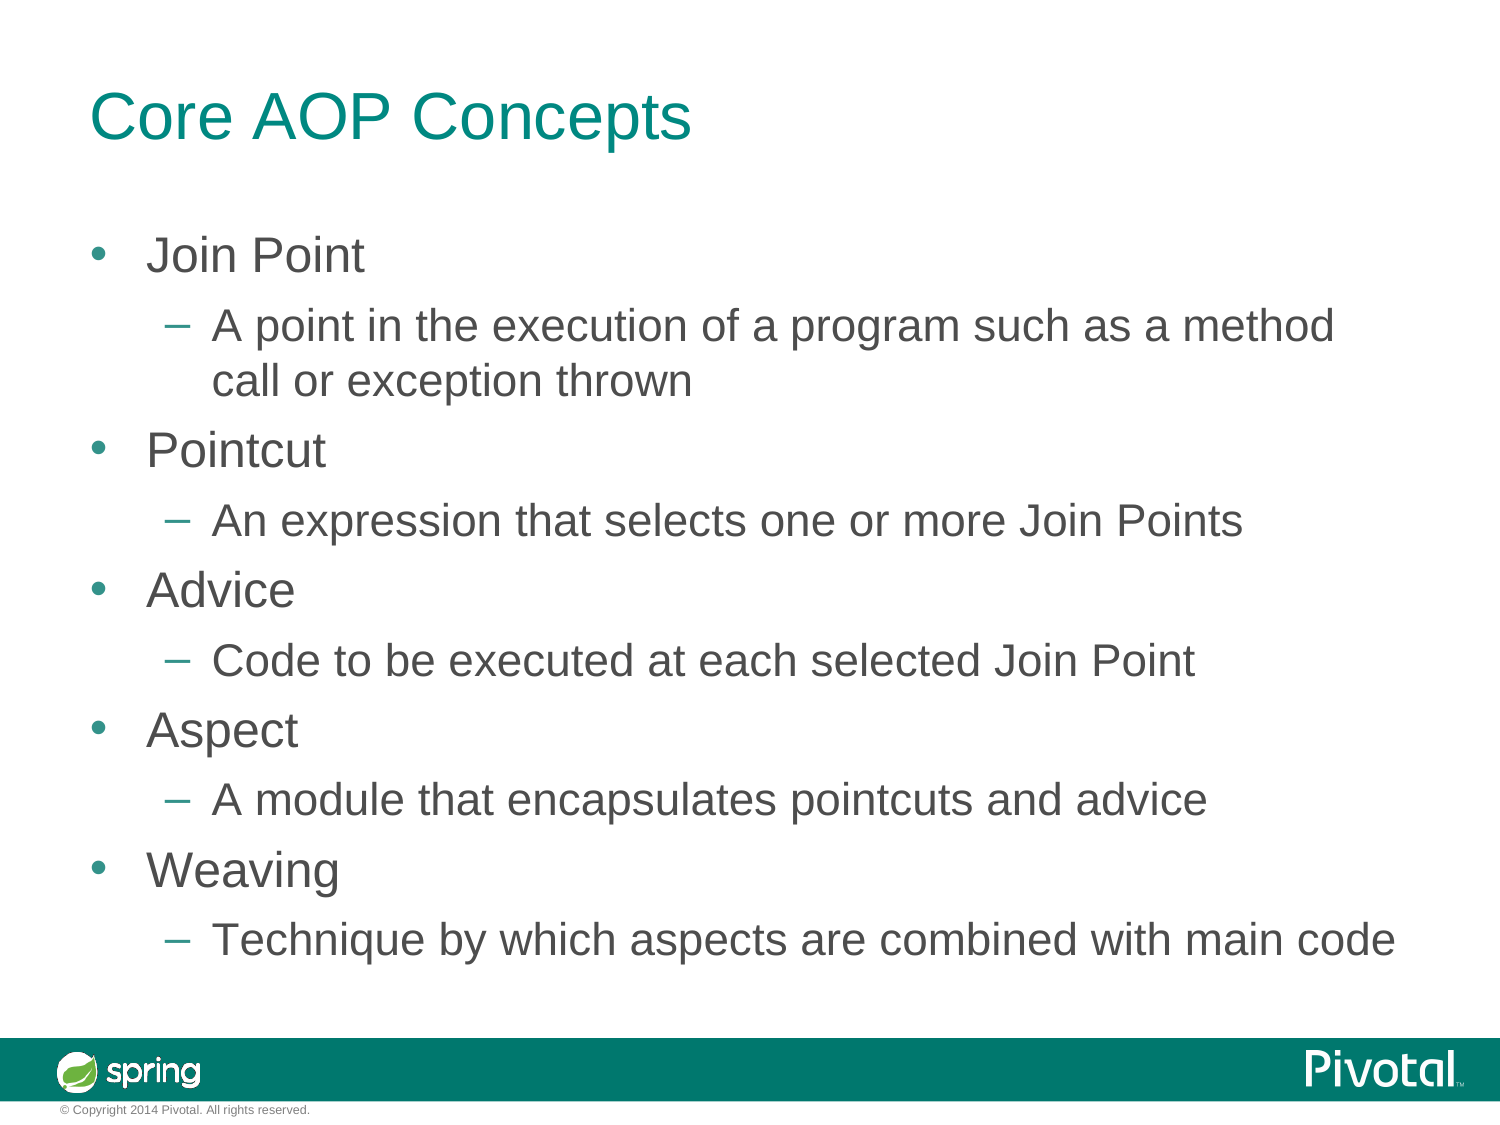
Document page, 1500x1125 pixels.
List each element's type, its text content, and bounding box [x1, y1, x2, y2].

title Core AOP Concepts [75, 45, 1426, 180]
picture [32, 1041, 210, 1103]
list Join Point A point in the execution of a program such as a method call or exception thrown Pointcut An expression that selects one or more Join Points Advice Code to be executed at each selected Join Point Aspect A module that encapsulates pointcuts and advice Weaving Technique by which aspects are combined with main code [75, 215, 1426, 973]
picture [1306, 1050, 1464, 1087]
